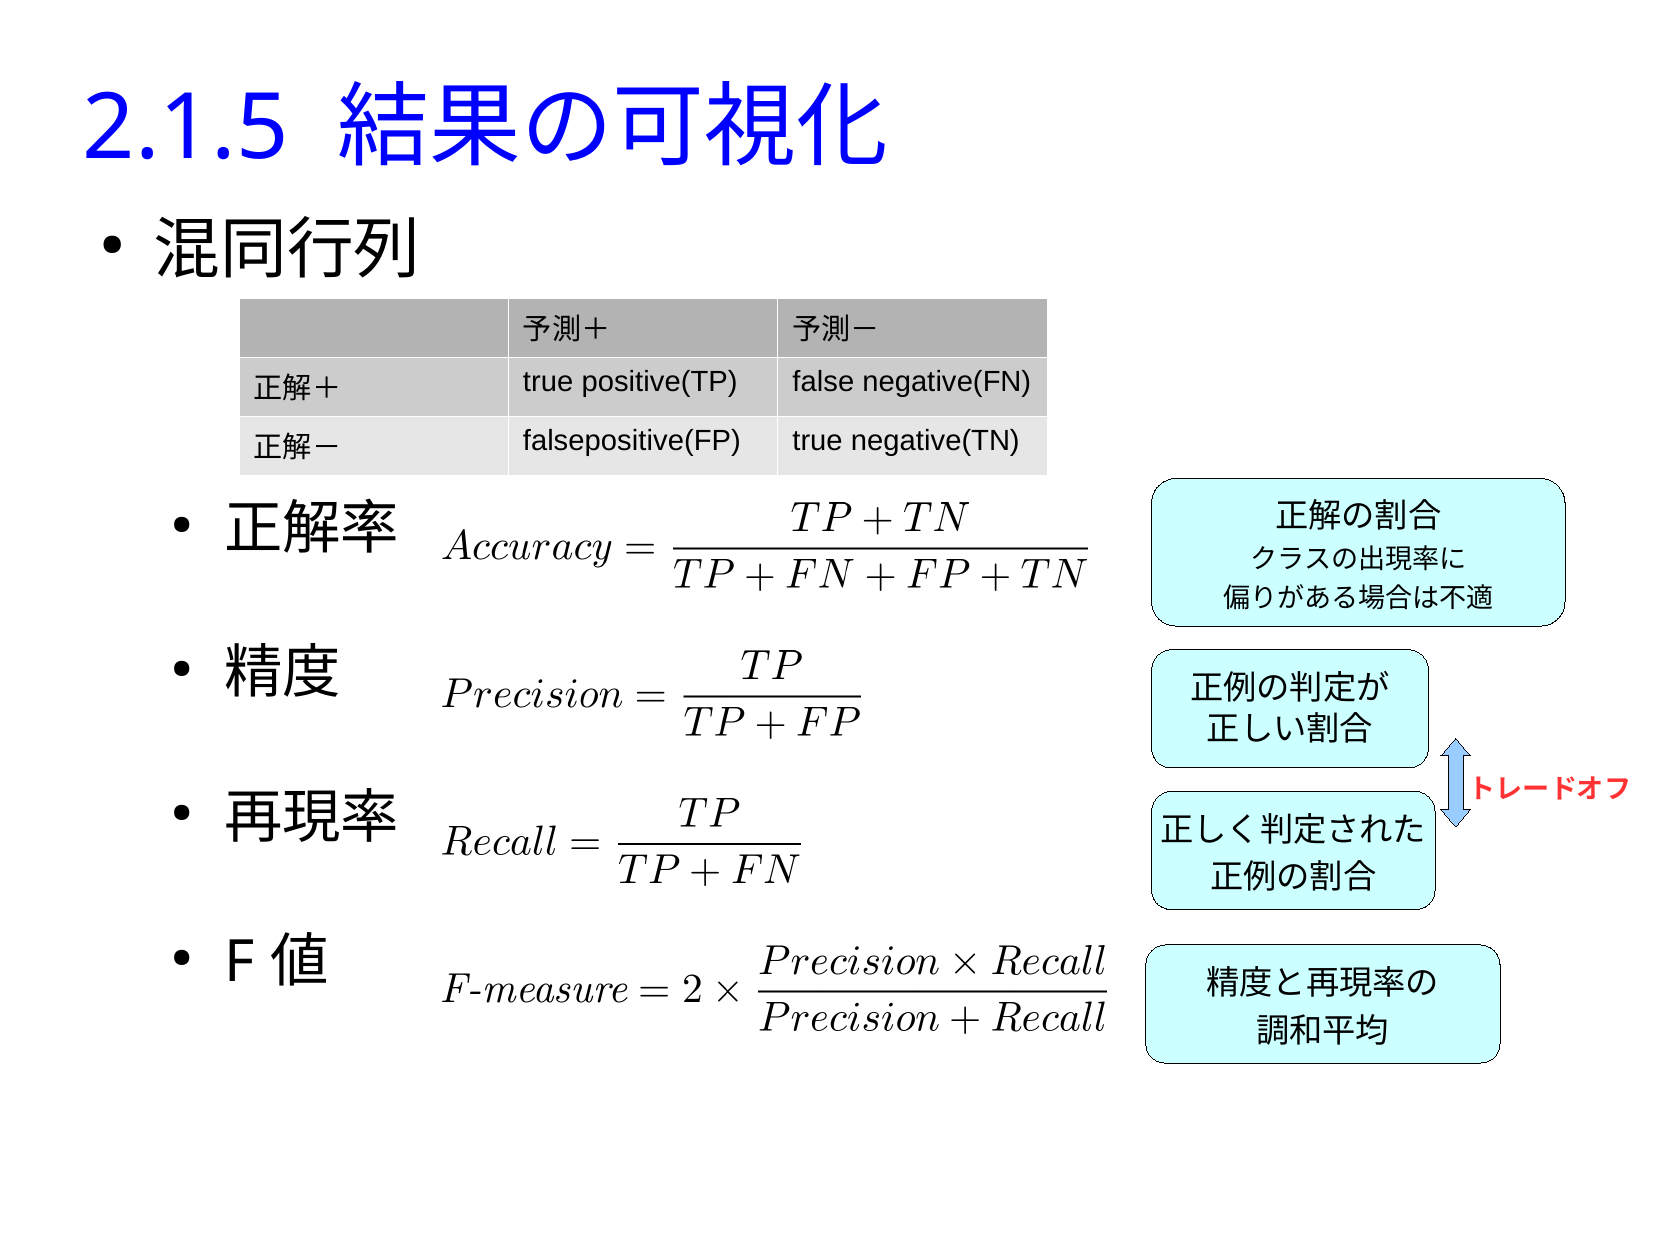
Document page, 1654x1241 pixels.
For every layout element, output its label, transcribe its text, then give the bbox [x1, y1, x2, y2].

text_box 正解の割合 クラスの出現率に 偏りがある場合は不適 [1151, 478, 1566, 627]
table_cell true positive(TP) [509, 358, 777, 416]
table_cell 正解＋ [240, 358, 508, 416]
text_box 正しく判定された 正例の割合 [1151, 791, 1436, 910]
text_box トレードオフ [1454, 759, 1654, 815]
table_header [240, 299, 508, 357]
picture [442, 502, 1088, 591]
picture [442, 798, 801, 886]
list 混同行列 正解率 精度 再現率 F値 [82, 200, 1571, 1152]
text_box [1440, 738, 1471, 827]
picture [442, 650, 861, 739]
table_header 予測－ [778, 299, 1047, 357]
table_cell 正解－ [240, 417, 508, 475]
picture [442, 945, 1107, 1034]
table_cell false negative(FN) [778, 358, 1047, 416]
text_box 精度と再現率の 調和平均 [1145, 944, 1501, 1064]
table_header 予測＋ [509, 299, 777, 357]
table_cell falsepositive(FP) [509, 417, 777, 475]
table_cell true negative(TN) [778, 417, 1047, 475]
text_box 正例の判定が 正しい割合 [1151, 649, 1429, 768]
title 2.1.5 結果の可視化 [82, 49, 1571, 198]
